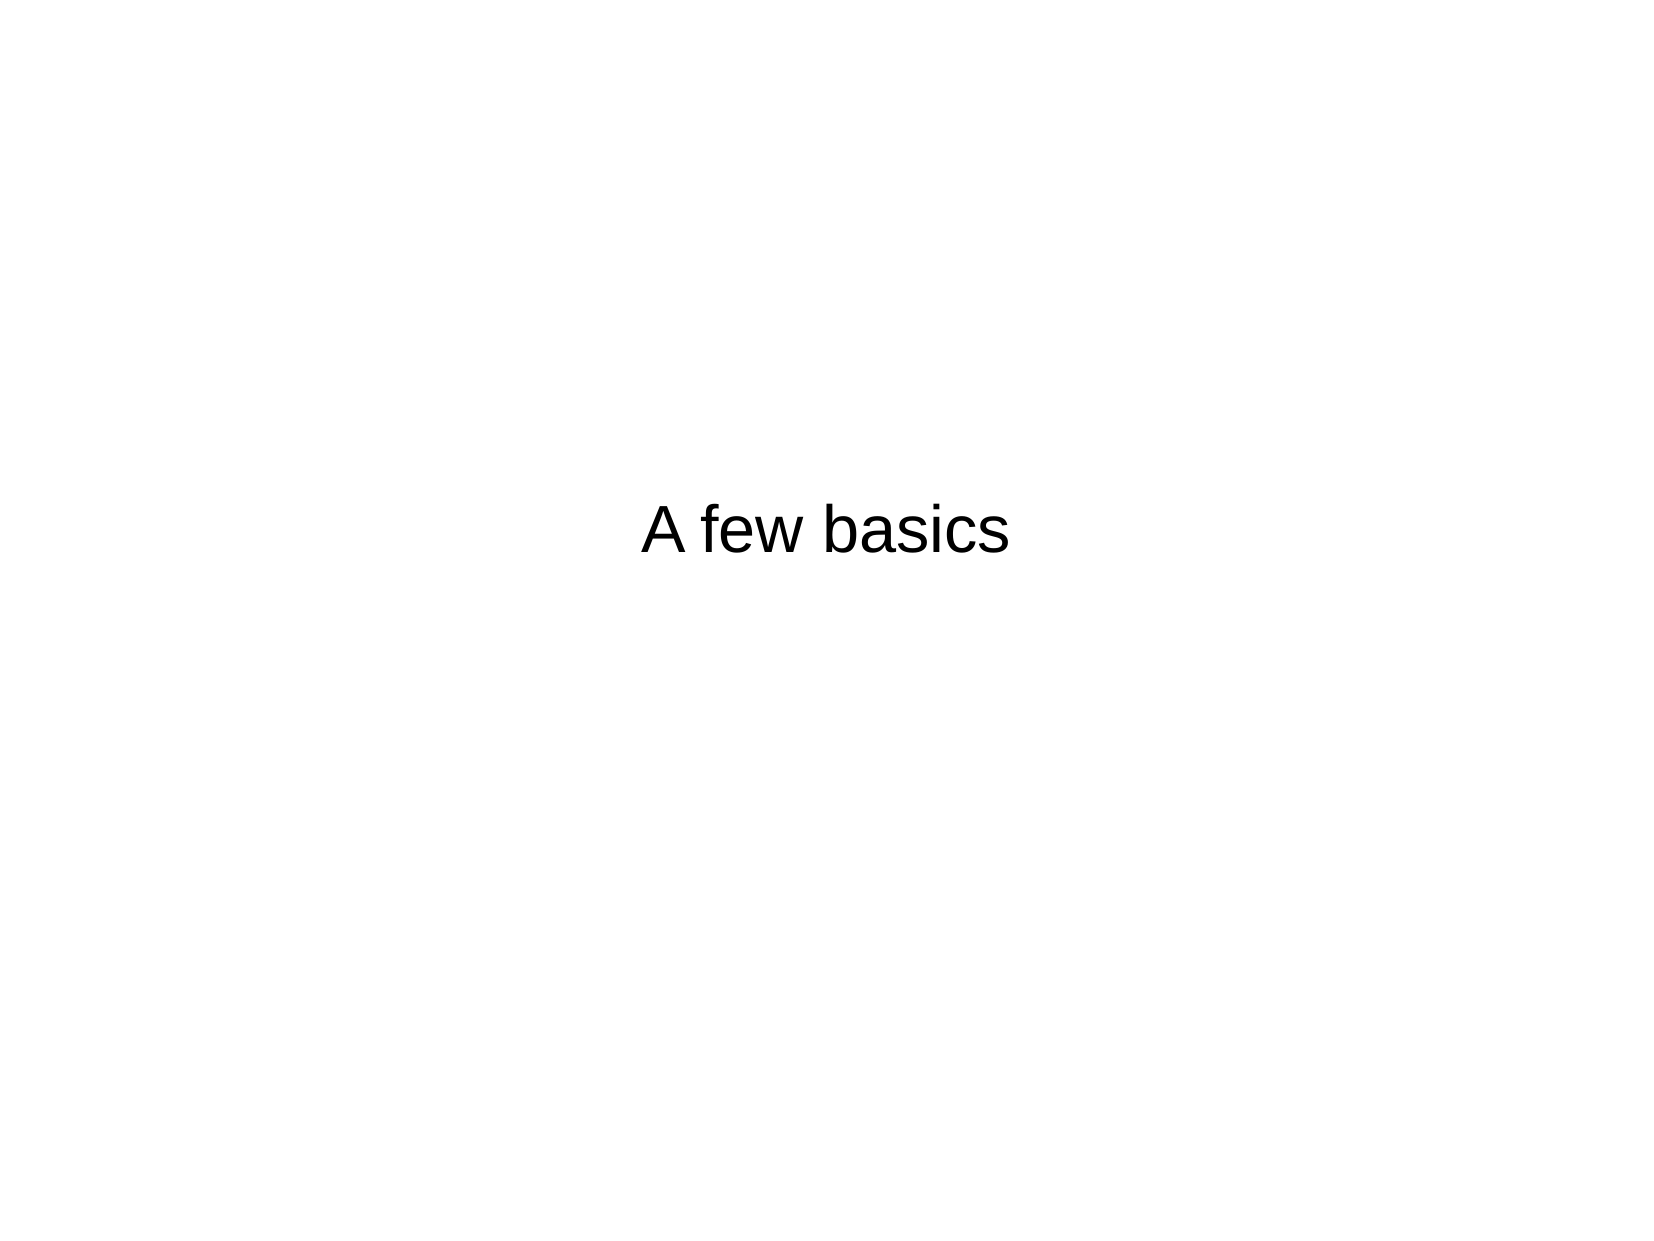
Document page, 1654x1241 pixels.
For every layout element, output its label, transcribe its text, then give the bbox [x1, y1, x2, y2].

subtitle A few basics [82, 49, 1571, 1010]
